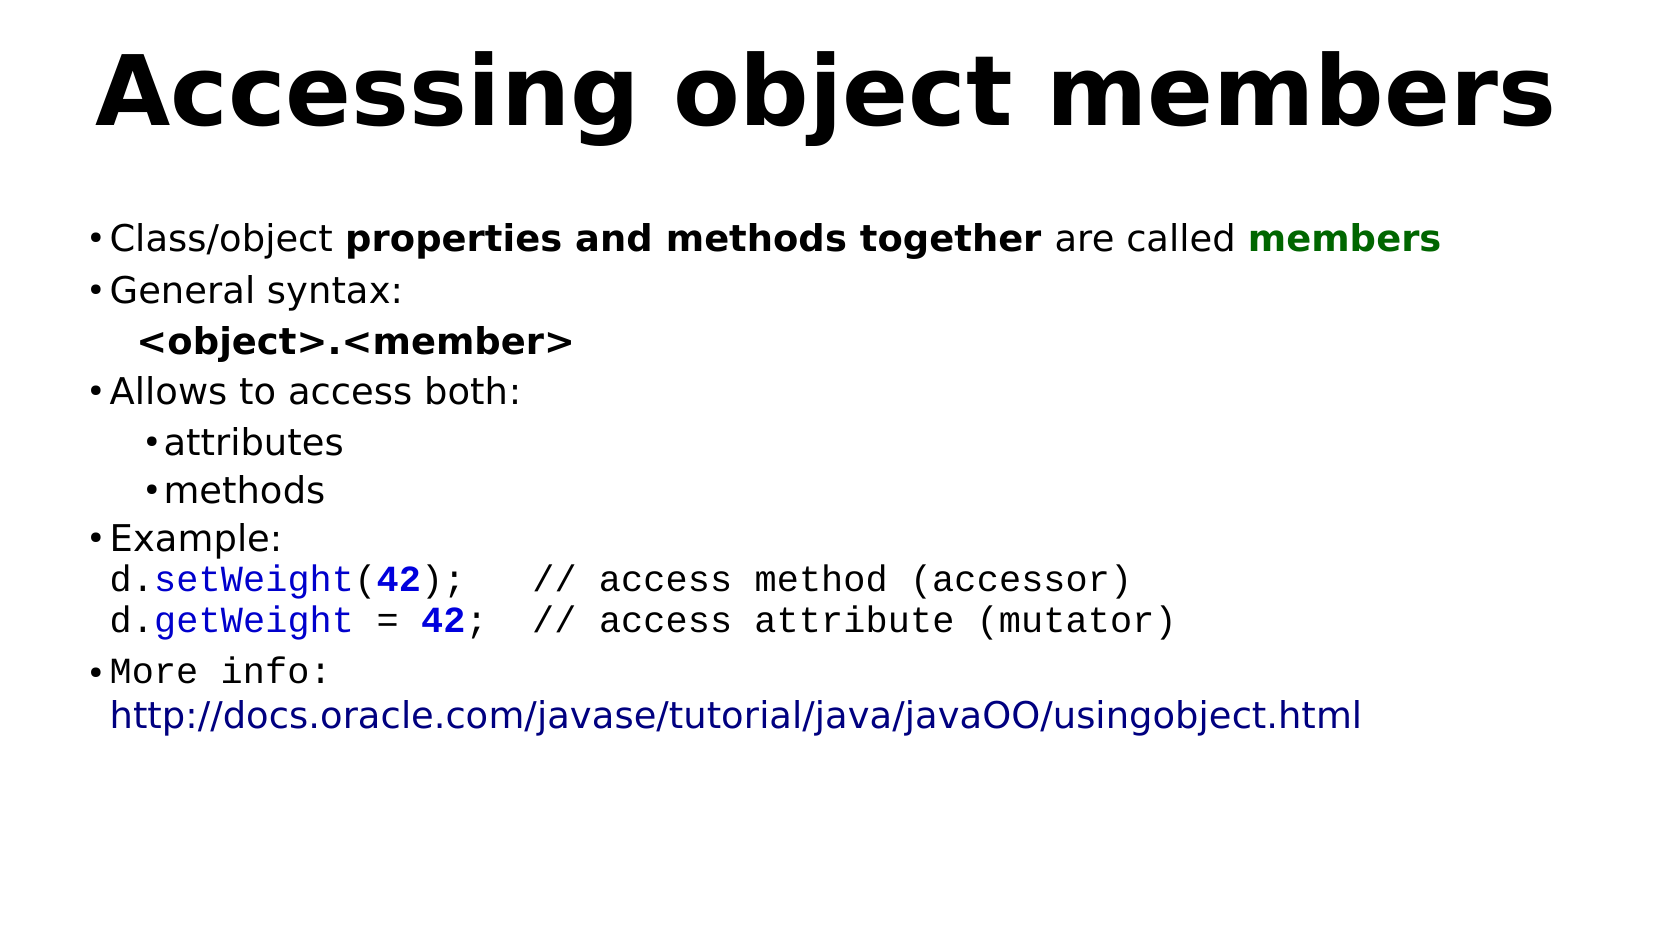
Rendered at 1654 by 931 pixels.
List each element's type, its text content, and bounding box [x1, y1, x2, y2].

list Class/object properties and methods together are called members General syntax: <object>.<member> Allows to access both: attributes methods Example: d.setWeight(42); // access method (accessor) d.getWeight = 42; // access attribute (mutator) More info: http://docs.oracle.com/javase/tutorial/java/javaOO/usingobject.html [82, 217, 1538, 758]
title Accessing object members [82, 34, 1571, 149]
